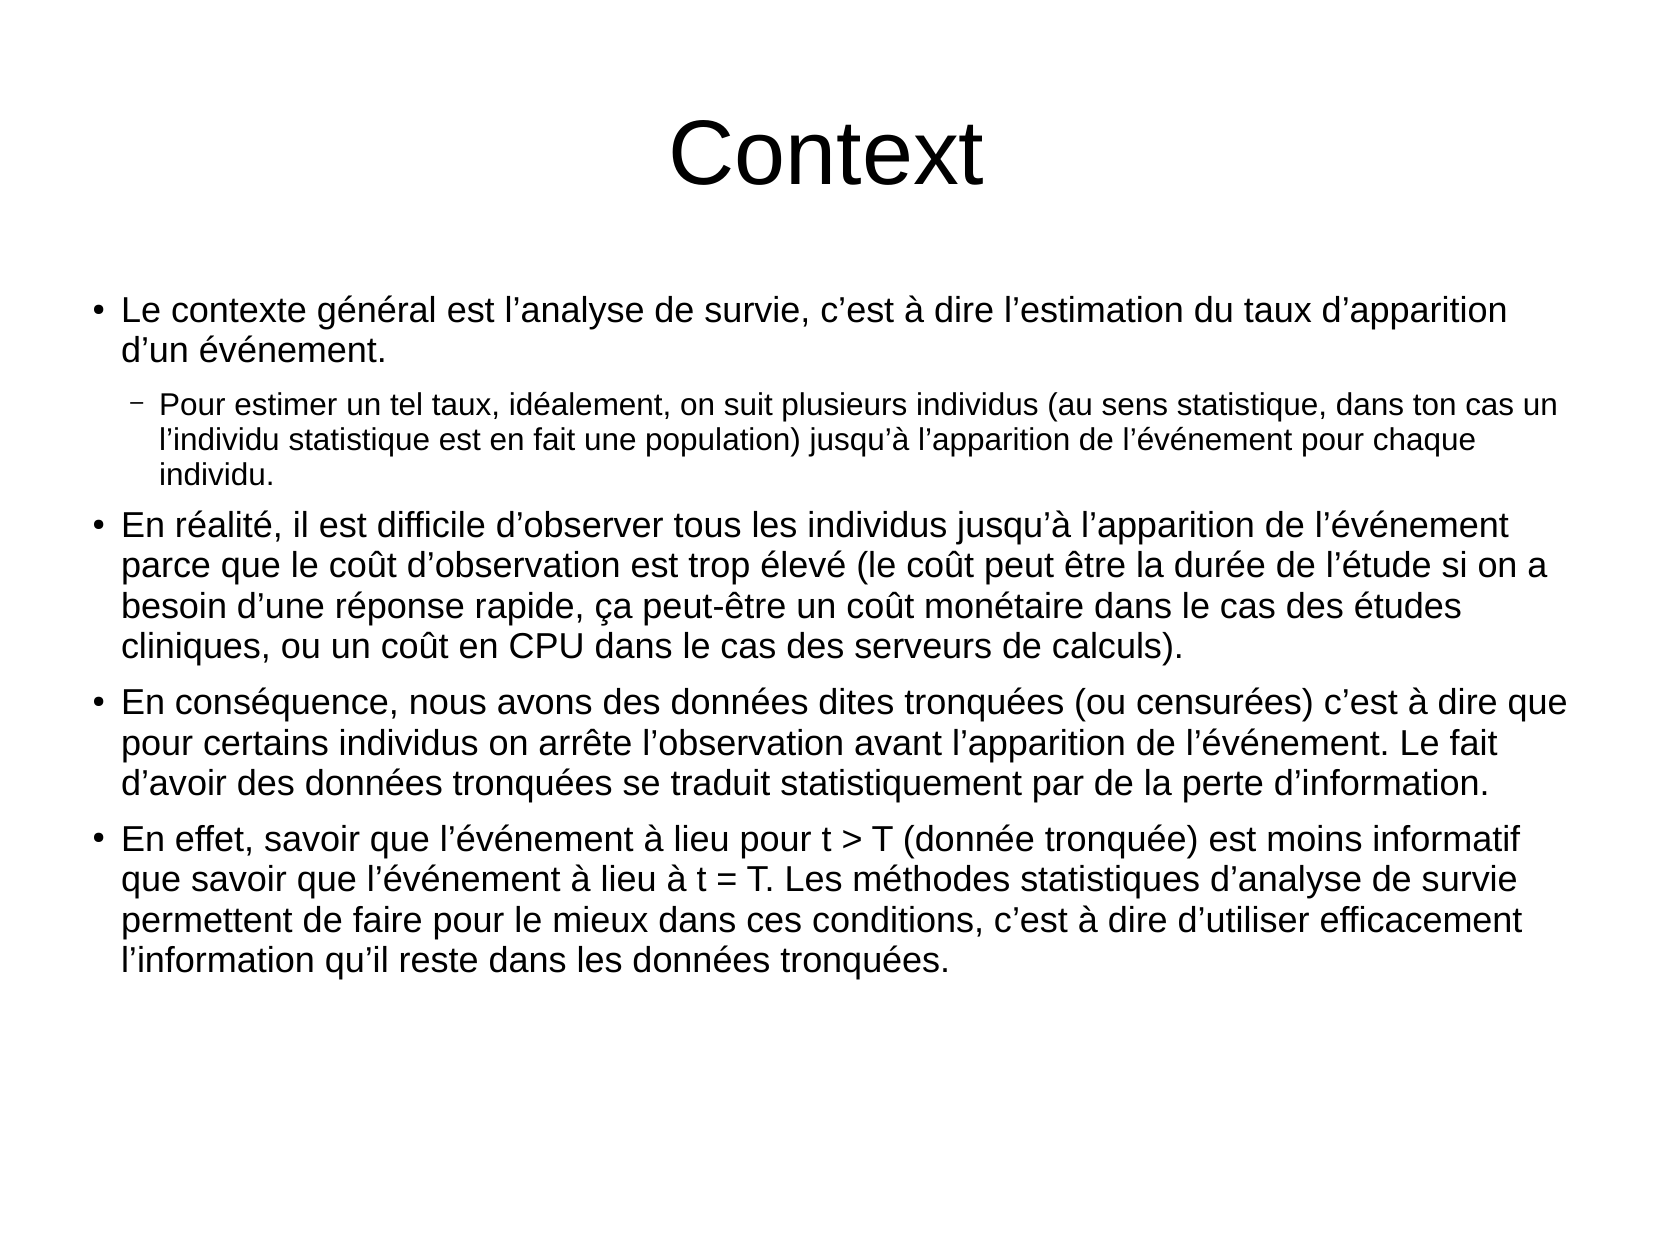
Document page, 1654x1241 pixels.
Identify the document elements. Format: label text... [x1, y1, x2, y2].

list Le contexte général est l’analyse de survie, c’est à dire l’estimation du taux d’apparition d’un événement. Pour estimer un tel taux, idéalement, on suit plusieurs individus (au sens statistique, dans ton cas un l’individu statistique est en fait une population) jusqu’à l’apparition de l’événement pour chaque individu. En réalité, il est difficile d’observer tous les individus jusqu’à l’apparition de l’événement parce que le coût d’observation est trop élevé (le coût peut être la durée de l’étude si on a besoin d’une réponse rapide, ça peut-être un coût monétaire dans le cas des études cliniques, ou un coût en CPU dans le cas des serveurs de calculs). En conséquence, nous avons des données dites tronquées (ou censurées) c’est à dire que pour certains individus on arrête l’observation avant l’apparition de l’événement. Le fait d’avoir des données tronquées se traduit statistiquement par de la perte d’information. En effet, savoir que l’événement à lieu pour t > T (donnée tronquée) est moins informatif que savoir que l’événement à lieu à t = T. Les méthodes statistiques d’analyse de survie permettent de faire pour le mieux dans ces conditions, c’est à dire d’utiliser efficacement l’information qu’il reste dans les données tronquées. [82, 290, 1571, 1010]
title Context [82, 49, 1571, 257]
